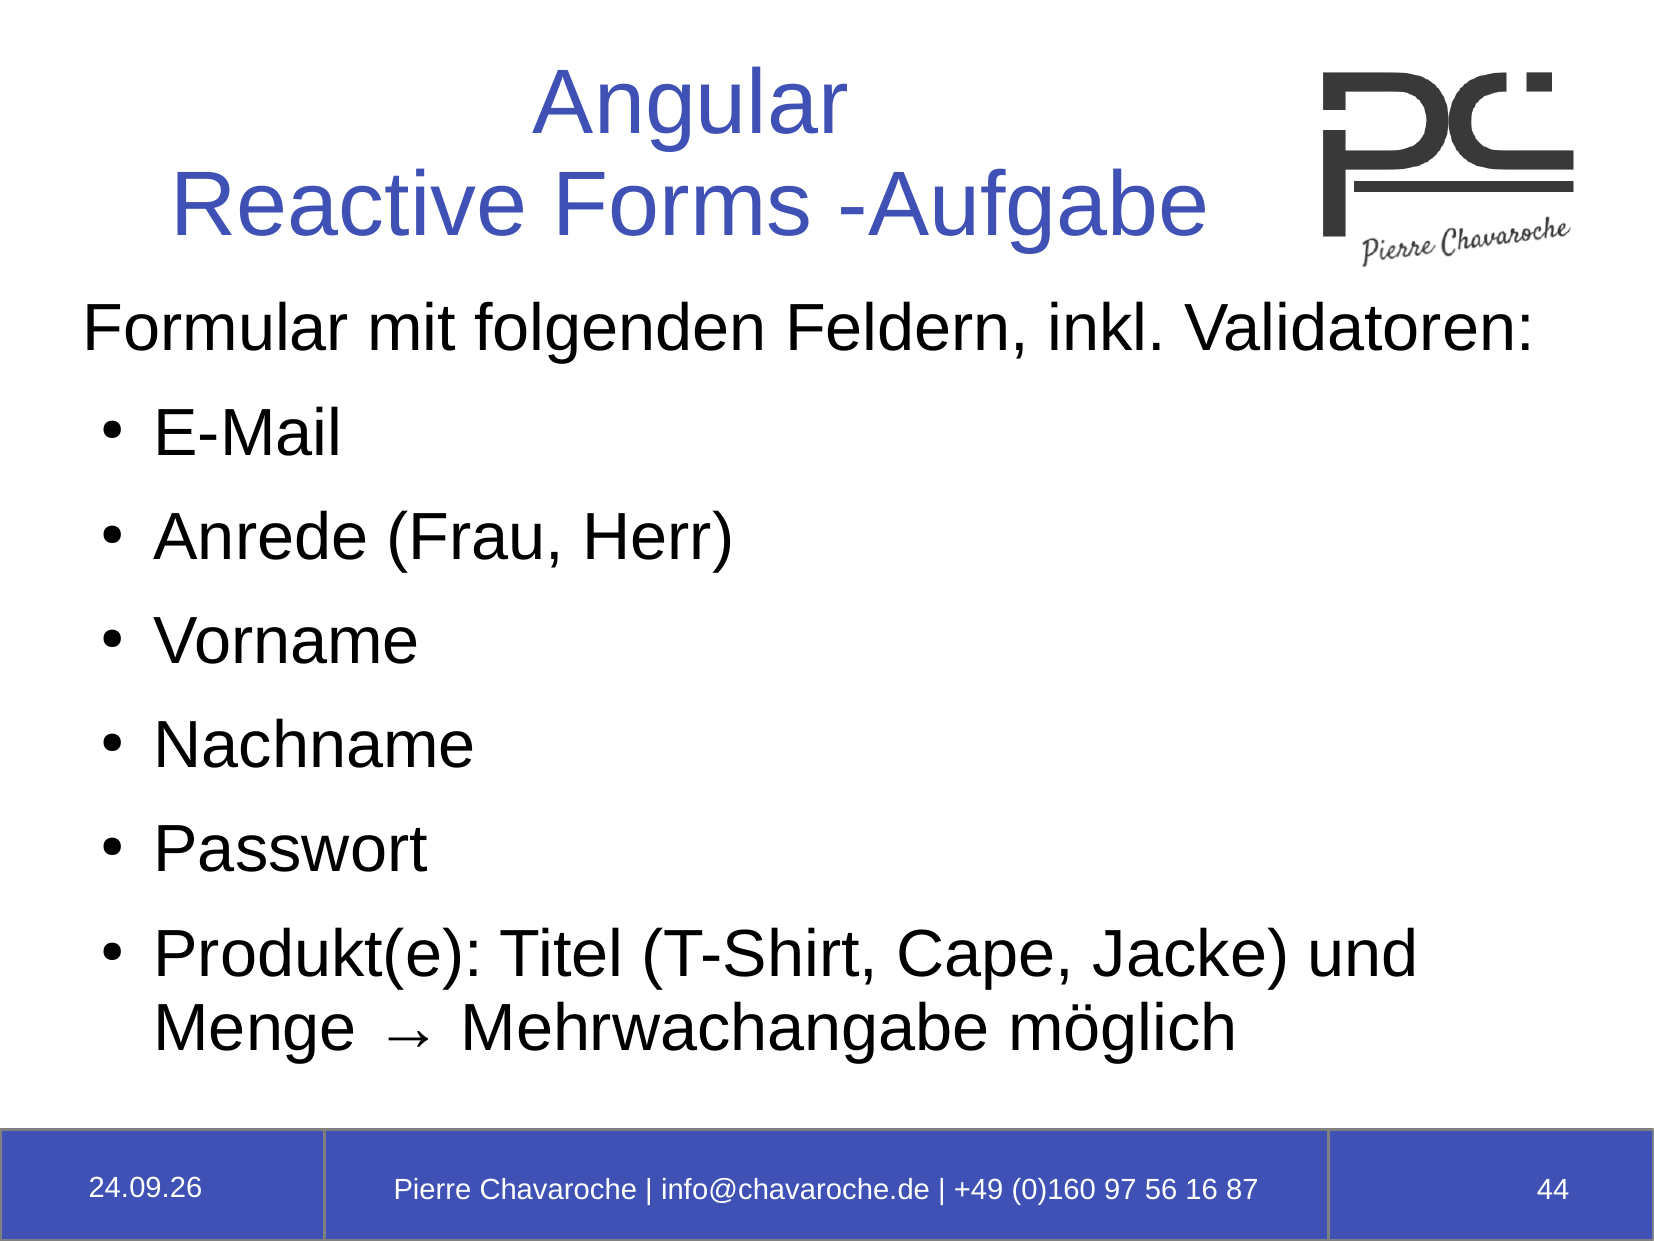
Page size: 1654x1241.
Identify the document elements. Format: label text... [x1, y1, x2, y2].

title Angular Reactive Forms -Aufgabe [82, 49, 1300, 257]
list Formular mit folgenden Feldern, inkl. Validatoren: E-Mail Anrede (Frau, Herr) Vorname Nachname Passwort Produkt(e): Titel (T-Shirt, Cape, Jacke) und Menge → Mehrwachangabe möglich [82, 290, 1571, 1109]
picture [1307, 29, 1589, 311]
